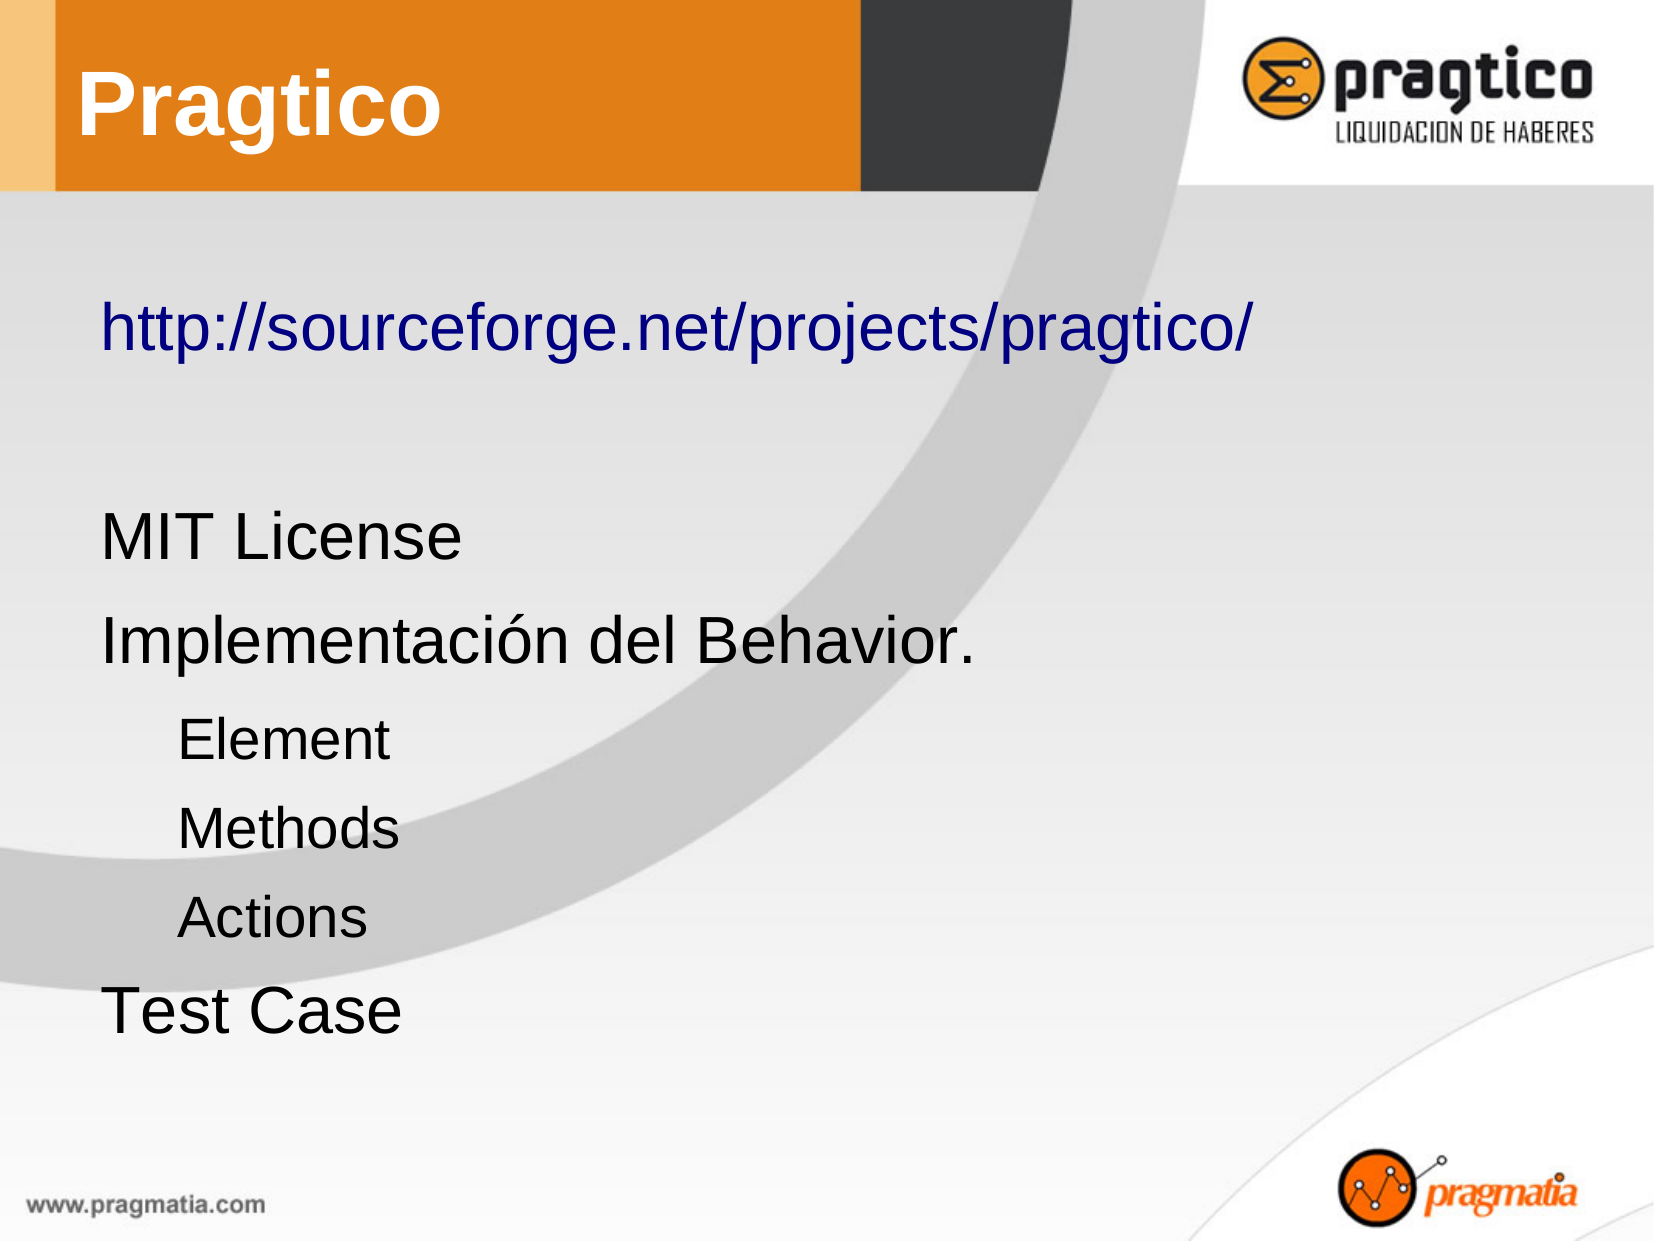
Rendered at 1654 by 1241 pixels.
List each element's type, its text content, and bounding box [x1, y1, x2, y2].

picture [0, 0, 1654, 1241]
list http://sourceforge.net/projects/pragtico/ MIT License Implementación del Behavior. Element Methods Actions Test Case [82, 290, 1571, 1094]
title Pragtico [76, 7, 1565, 200]
